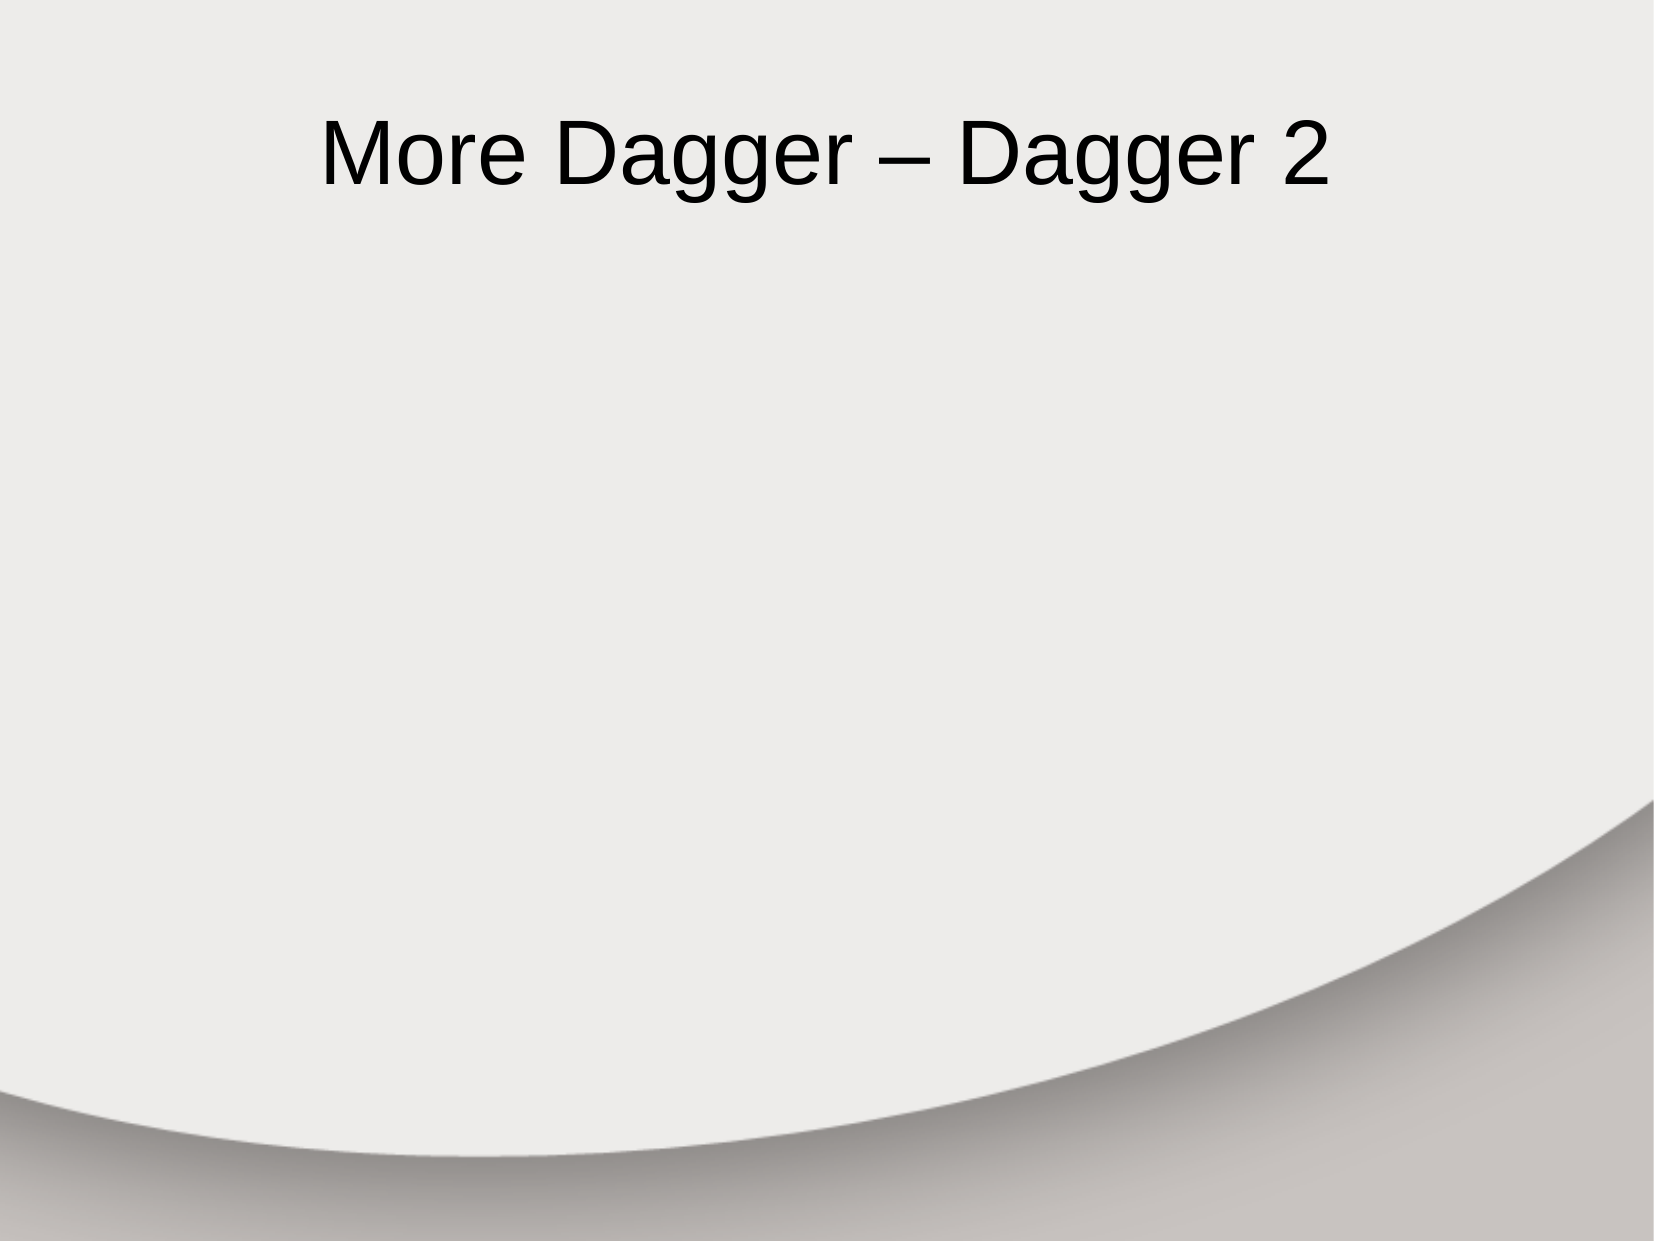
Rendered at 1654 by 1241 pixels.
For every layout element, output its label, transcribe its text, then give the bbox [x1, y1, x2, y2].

title More Dagger – Dagger 2 [82, 49, 1571, 257]
picture [0, 0, 1654, 1241]
